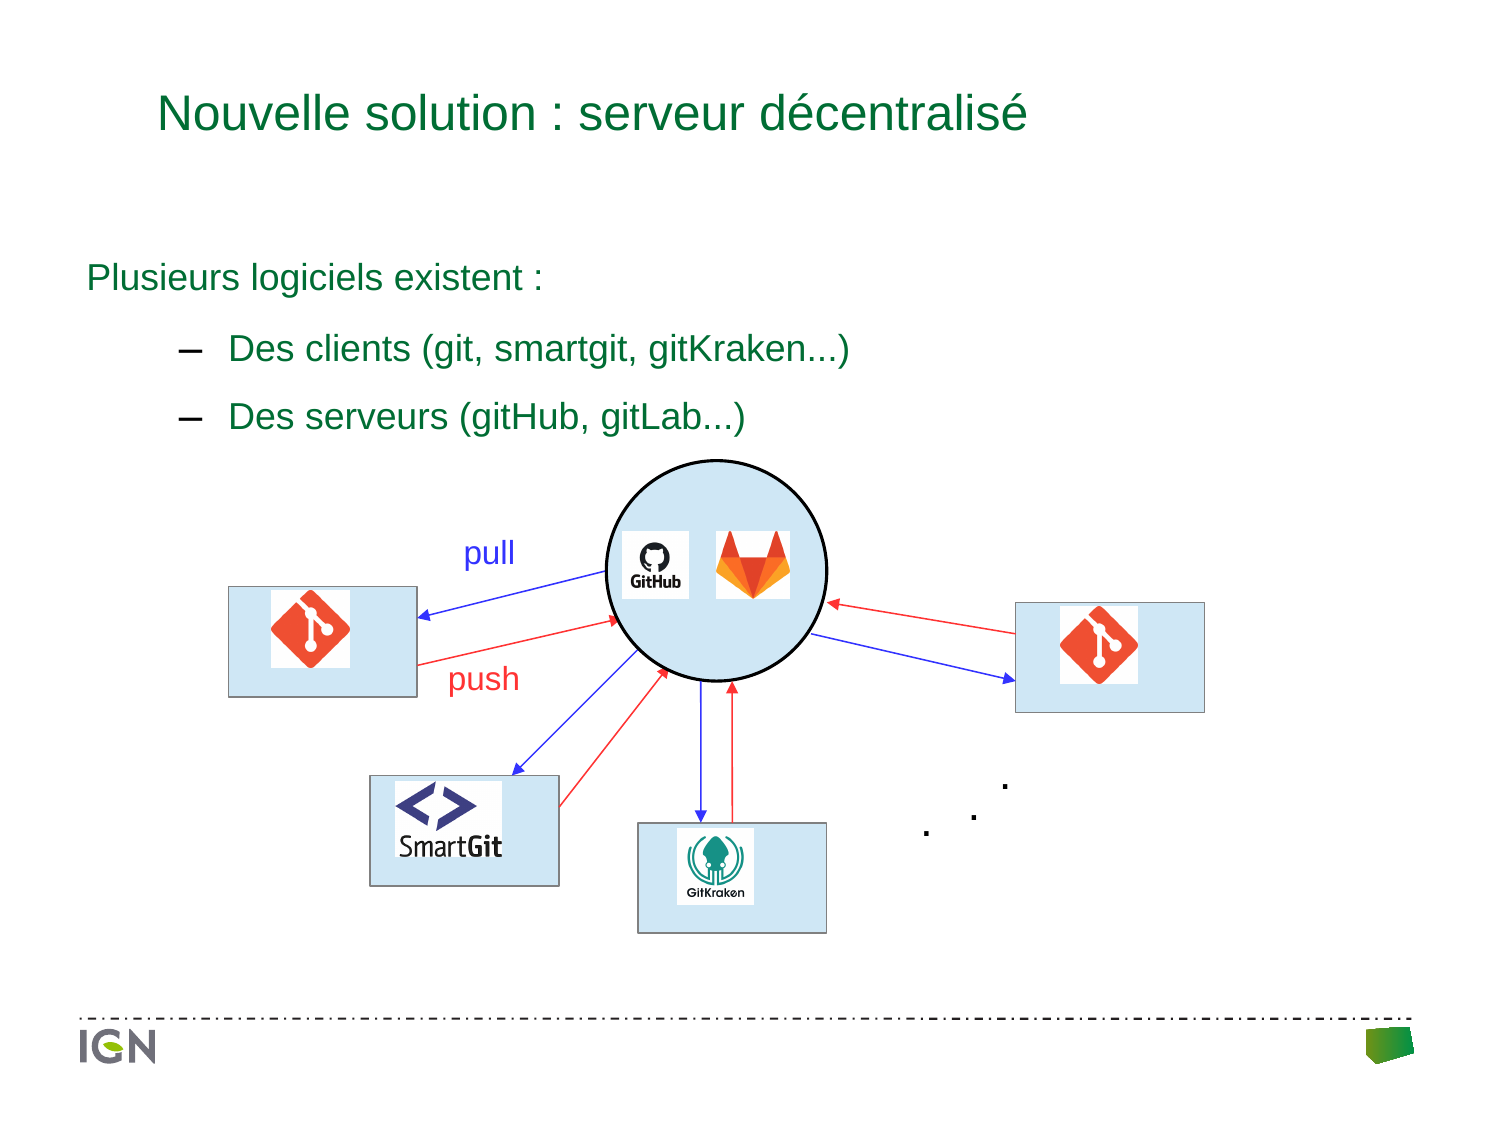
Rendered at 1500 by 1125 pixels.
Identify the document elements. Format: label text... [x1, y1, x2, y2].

picture [1060, 606, 1138, 684]
picture [716, 531, 790, 599]
picture [395, 781, 502, 857]
text_box . [984, 736, 1032, 824]
text_box . [952, 767, 1000, 856]
text_box [606, 460, 827, 682]
text_box [637, 822, 827, 934]
text_box [370, 775, 559, 886]
text_box [228, 586, 418, 697]
text_box [1015, 602, 1205, 713]
text_box push [433, 649, 575, 769]
picture [677, 828, 754, 905]
picture [271, 590, 350, 668]
text_box pull [448, 523, 575, 593]
picture [622, 531, 689, 599]
text_box . [905, 783, 953, 872]
text_box Nouvelle solution : serveur décentralisé [142, 81, 1339, 141]
text_box Plusieurs logiciels existent : Des clients (git, smartgit, gitKraken...) Des serveurs (gitHub, gitLab...) [71, 252, 1341, 1002]
